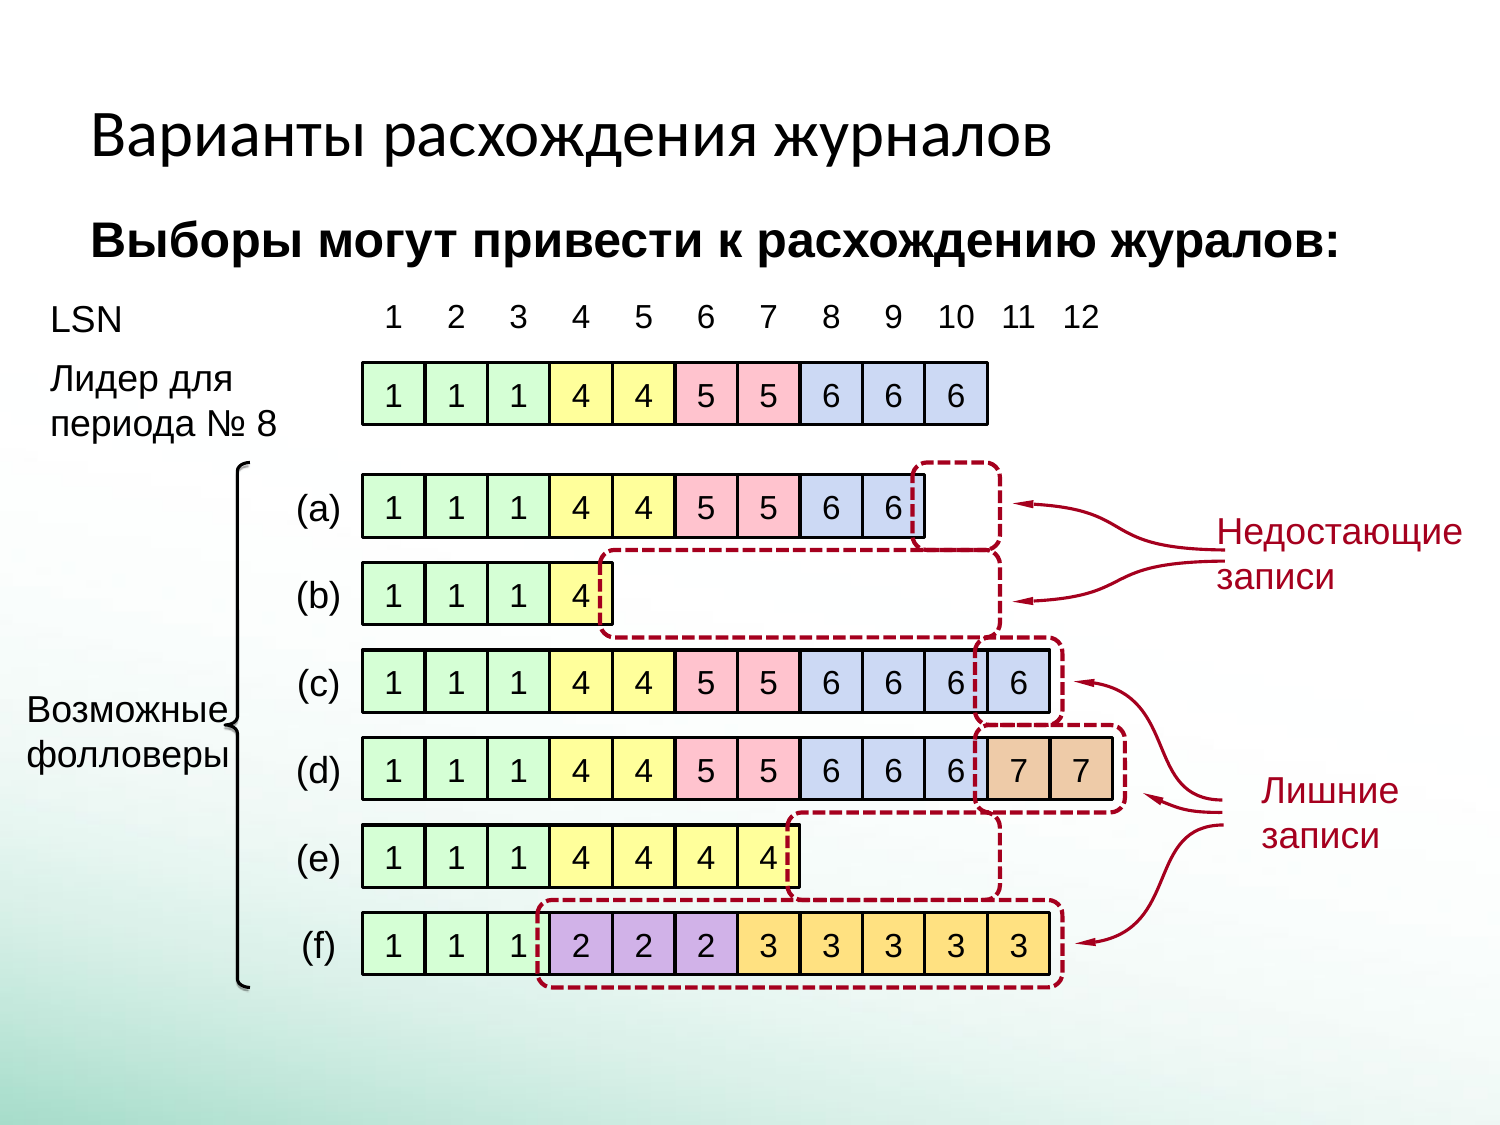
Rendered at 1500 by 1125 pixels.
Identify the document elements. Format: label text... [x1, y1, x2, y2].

text_box 6 [799, 362, 862, 425]
text_box 1 [424, 912, 487, 975]
text_box 5 [737, 737, 799, 800]
text_box 6 [862, 362, 924, 425]
text_box 1 [487, 649, 550, 713]
text_box 5 [737, 649, 799, 713]
text_box 4 [674, 824, 737, 888]
text_box 4 [737, 824, 800, 888]
text_box 7 [987, 737, 1049, 800]
text_box 5 [737, 474, 800, 538]
text_box Лишние записи [1246, 758, 1425, 864]
text_box (e) [287, 833, 350, 879]
text_box 4 [550, 737, 612, 800]
text_box 7 [1049, 737, 1113, 800]
text_box 1 [487, 562, 550, 625]
text_box 5 [612, 287, 674, 343]
text_box 2 [674, 912, 738, 975]
text_box 6 [862, 649, 924, 713]
text_box 1 [362, 912, 424, 975]
text_box LSN [50, 294, 238, 340]
text_box 4 [612, 824, 674, 888]
text_box 1 [362, 562, 424, 625]
text_box 1 [362, 737, 424, 800]
text_box 1 [487, 912, 549, 975]
text_box 5 [674, 737, 737, 800]
text_box 3 [487, 287, 549, 343]
text_box 6 [862, 737, 924, 800]
text_box 1 [424, 649, 487, 713]
text_box 1 [362, 474, 424, 538]
text_box 3 [738, 912, 799, 975]
text_box 4 [550, 562, 613, 625]
text_box 6 [862, 474, 925, 538]
text_box 1 [487, 824, 550, 888]
text_box Возможные фолловеры [26, 684, 327, 776]
text_box 1 [362, 649, 424, 713]
text_box 3 [988, 912, 1050, 975]
text_box 5 [674, 362, 737, 425]
title Варианты расхождения журналов [75, 79, 1425, 180]
text_box 7 [737, 287, 799, 343]
text_box (f) [287, 920, 350, 967]
text_box 1 [362, 362, 424, 425]
text_box 4 [550, 474, 612, 538]
text_box 2 [612, 912, 674, 975]
text_box 2 [424, 287, 487, 343]
text_box 4 [550, 824, 612, 888]
text_box 1 [424, 562, 487, 625]
text_box 1 [424, 362, 487, 425]
text_box (a) [287, 483, 350, 529]
text_box 8 [799, 287, 862, 343]
text_box (d) [287, 745, 350, 792]
text_box 3 [862, 912, 924, 975]
text_box 6 [924, 737, 987, 800]
text_box 5 [674, 474, 737, 538]
text_box 4 [612, 362, 674, 425]
text_box 6 [800, 474, 862, 538]
text_box 1 [424, 824, 487, 888]
text_box 1 [362, 287, 424, 343]
text_box (b) [287, 570, 350, 617]
text_box 6 [799, 737, 862, 800]
text_box 1 [487, 737, 550, 800]
text_box 3 [799, 912, 862, 975]
text_box 5 [737, 362, 799, 425]
text_box 6 [924, 649, 987, 713]
text_box 5 [674, 649, 737, 713]
text_box 4 [549, 287, 612, 343]
text_box 1 [487, 362, 550, 425]
text_box 1 [487, 474, 550, 538]
text_box 11 [974, 287, 1037, 343]
text_box 10 [912, 287, 974, 343]
text_box 4 [550, 362, 612, 425]
text_box (c) [287, 658, 350, 704]
text_box 9 [862, 287, 912, 343]
text_box 1 [424, 474, 487, 538]
text_box 4 [612, 649, 674, 713]
text_box 3 [924, 912, 988, 975]
text_box 6 [924, 362, 988, 425]
text_box 12 [1037, 287, 1125, 343]
text_box 6 [799, 649, 862, 713]
text_box 6 [987, 649, 1050, 713]
text_box 1 [362, 824, 424, 888]
text_box 1 [424, 737, 487, 800]
text_box 6 [674, 287, 737, 343]
picture [0, 0, 1500, 1125]
text_box Недостающие записи [1201, 499, 1478, 605]
text_box 4 [612, 737, 674, 800]
text_box Лидер для периода № 8 [49, 353, 350, 444]
list Выборы могут привести к расхождению журалов: [75, 200, 1425, 300]
text_box 4 [550, 649, 612, 713]
text_box 4 [612, 474, 674, 538]
text_box 2 [549, 912, 612, 975]
